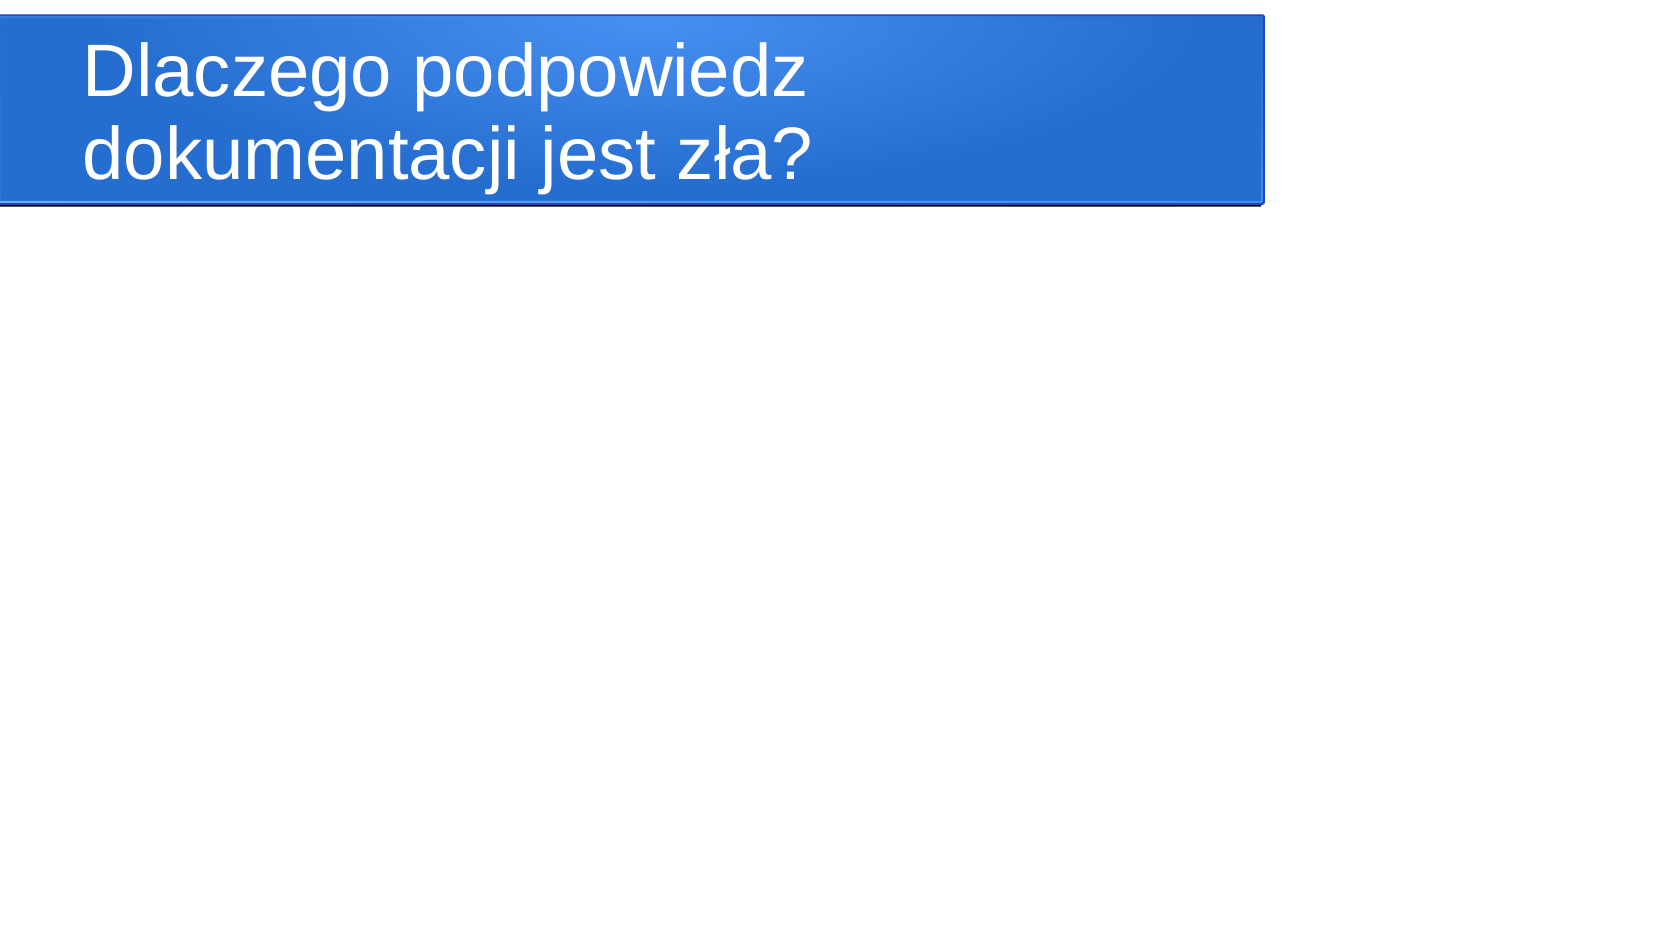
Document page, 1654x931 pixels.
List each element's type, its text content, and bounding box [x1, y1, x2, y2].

title Dlaczego podpowiedz dokumentacji jest zła? [82, 29, 1235, 196]
